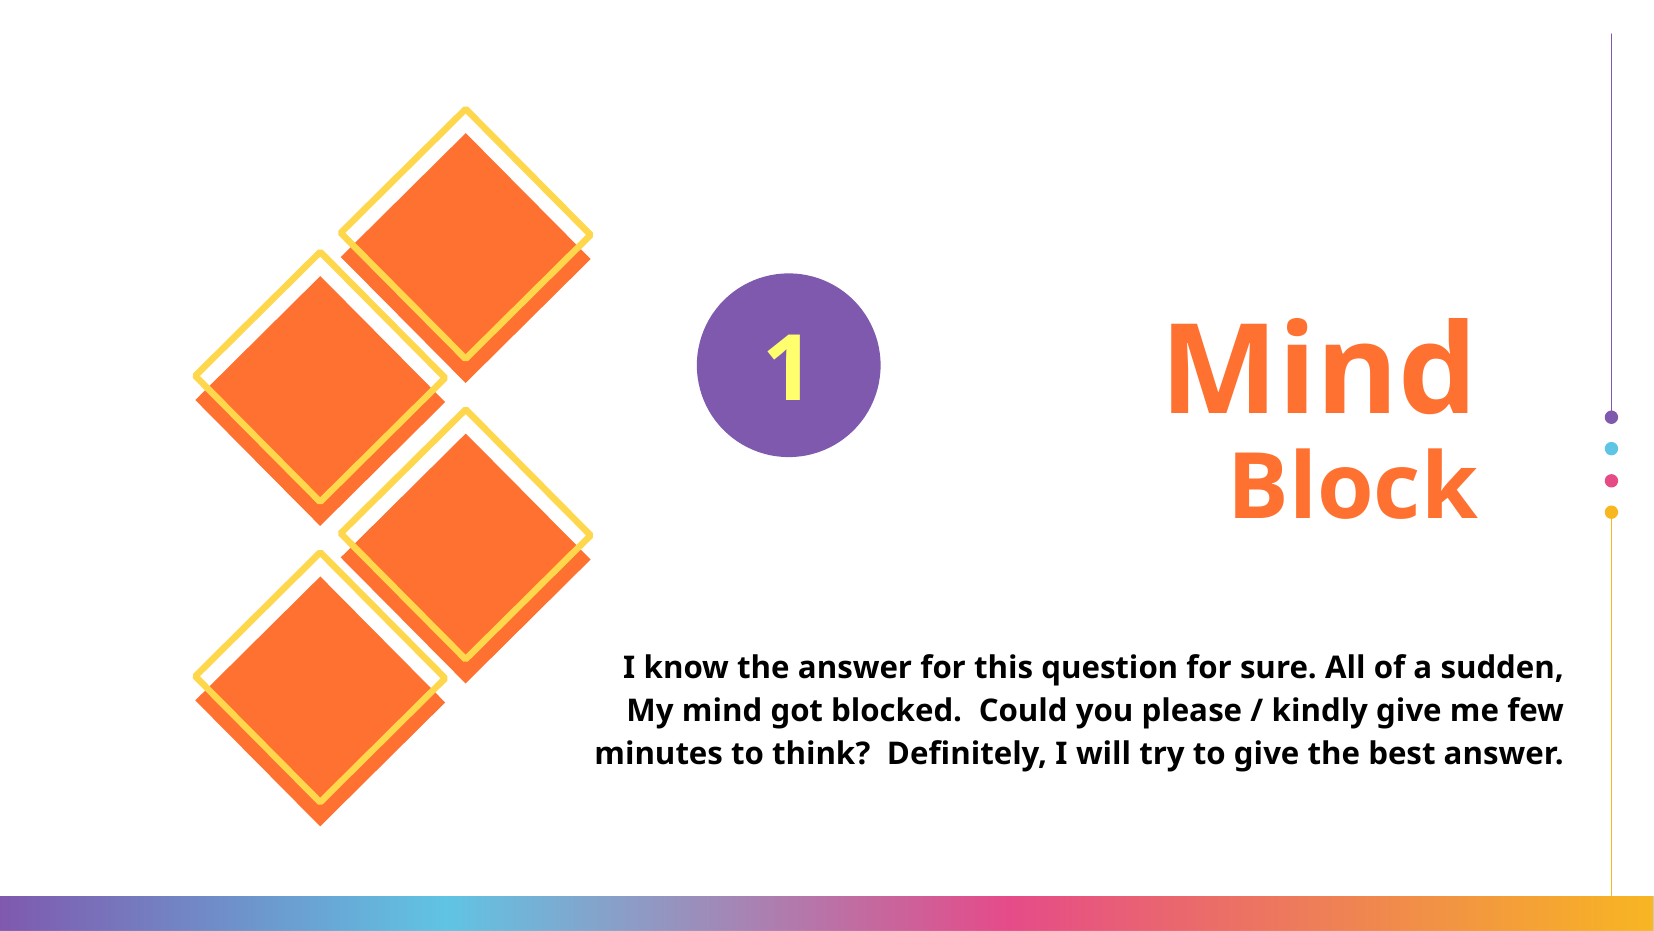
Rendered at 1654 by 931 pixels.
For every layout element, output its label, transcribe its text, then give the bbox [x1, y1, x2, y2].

picture [0, 896, 1654, 931]
title I know the answer for this question for sure. All of a sudden, My mind got blocked. Could you please / kindly give me few minutes to think? Definitely, I will try to give the best answer. [590, 561, 1565, 815]
text_box 1 [696, 273, 840, 458]
title Block [1041, 417, 1479, 549]
title Mind [840, 219, 1479, 511]
